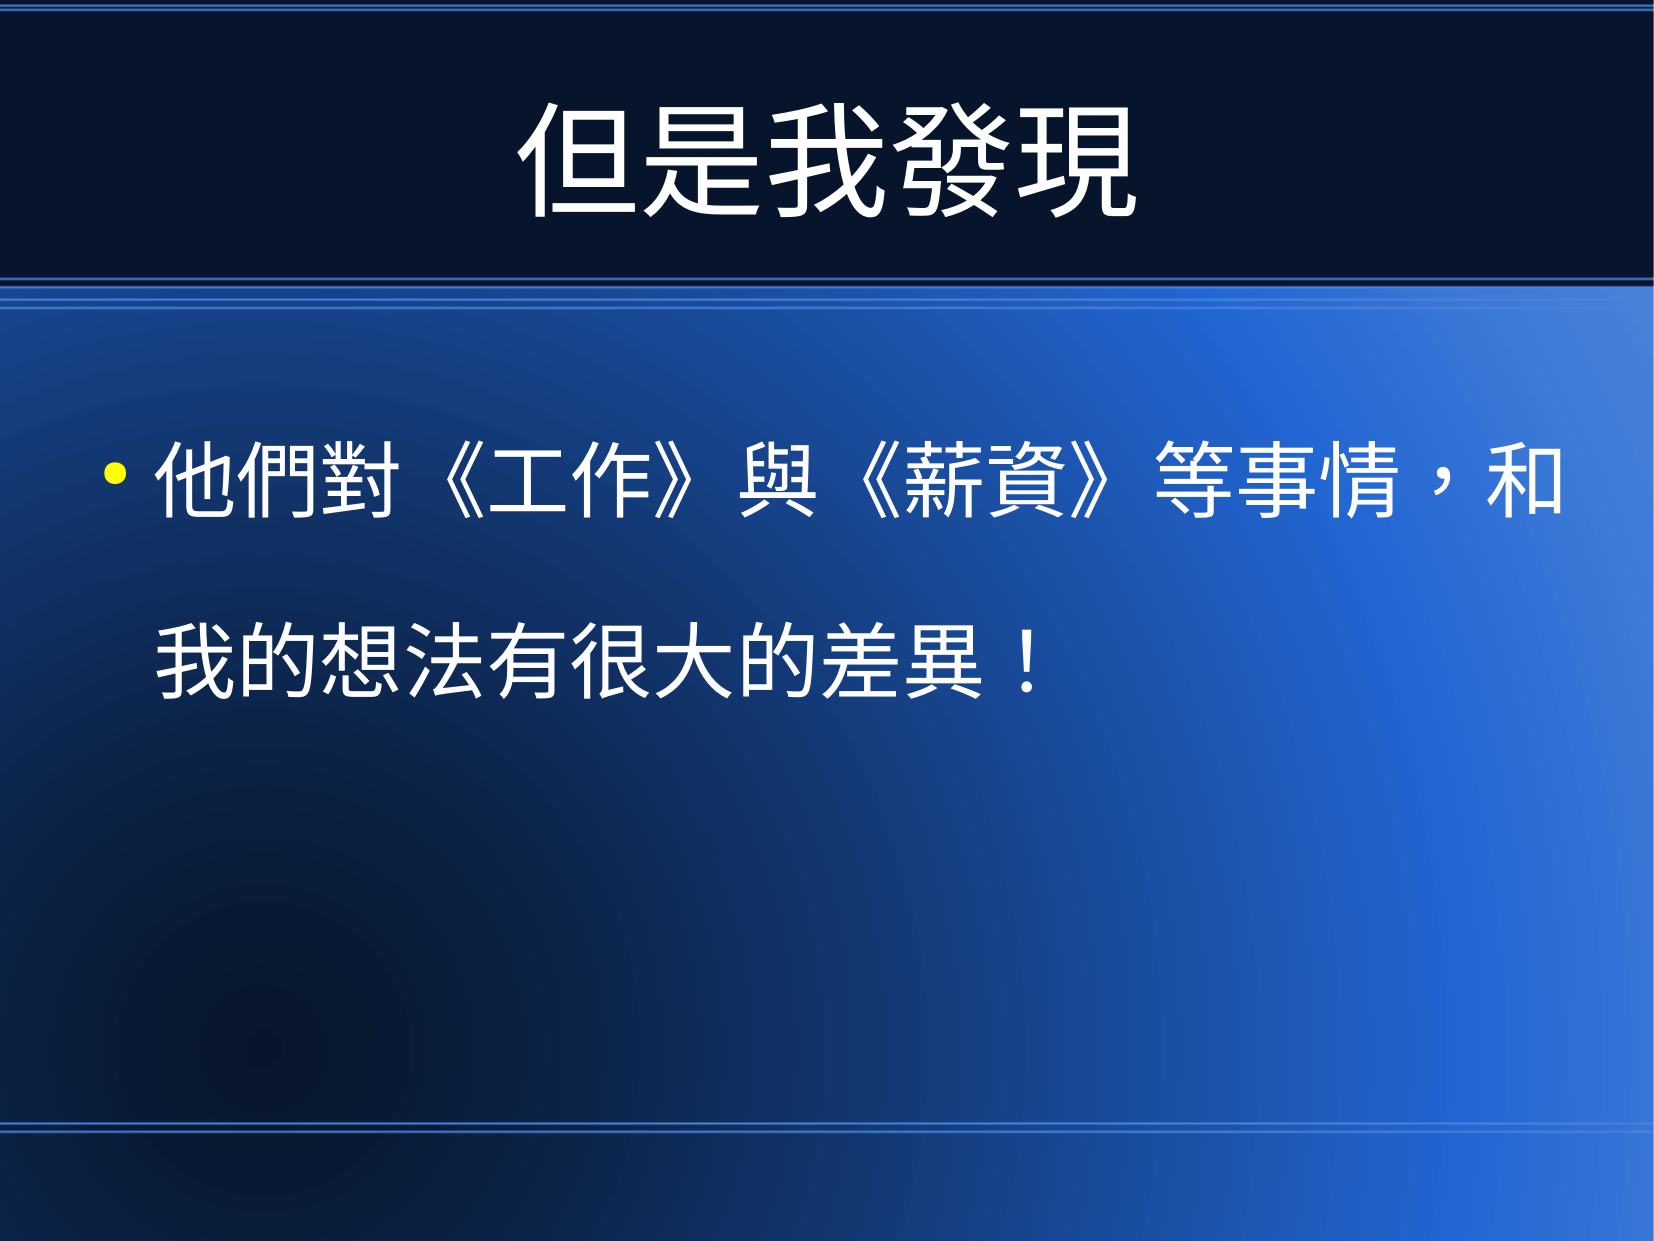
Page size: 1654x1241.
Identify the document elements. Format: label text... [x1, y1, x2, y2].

picture [0, 0, 1654, 1241]
list 他們對《工作》與《薪資》等事情，和我的想法有很大的差異！ [82, 355, 1571, 1241]
title 但是我發現 [82, 49, 1571, 257]
